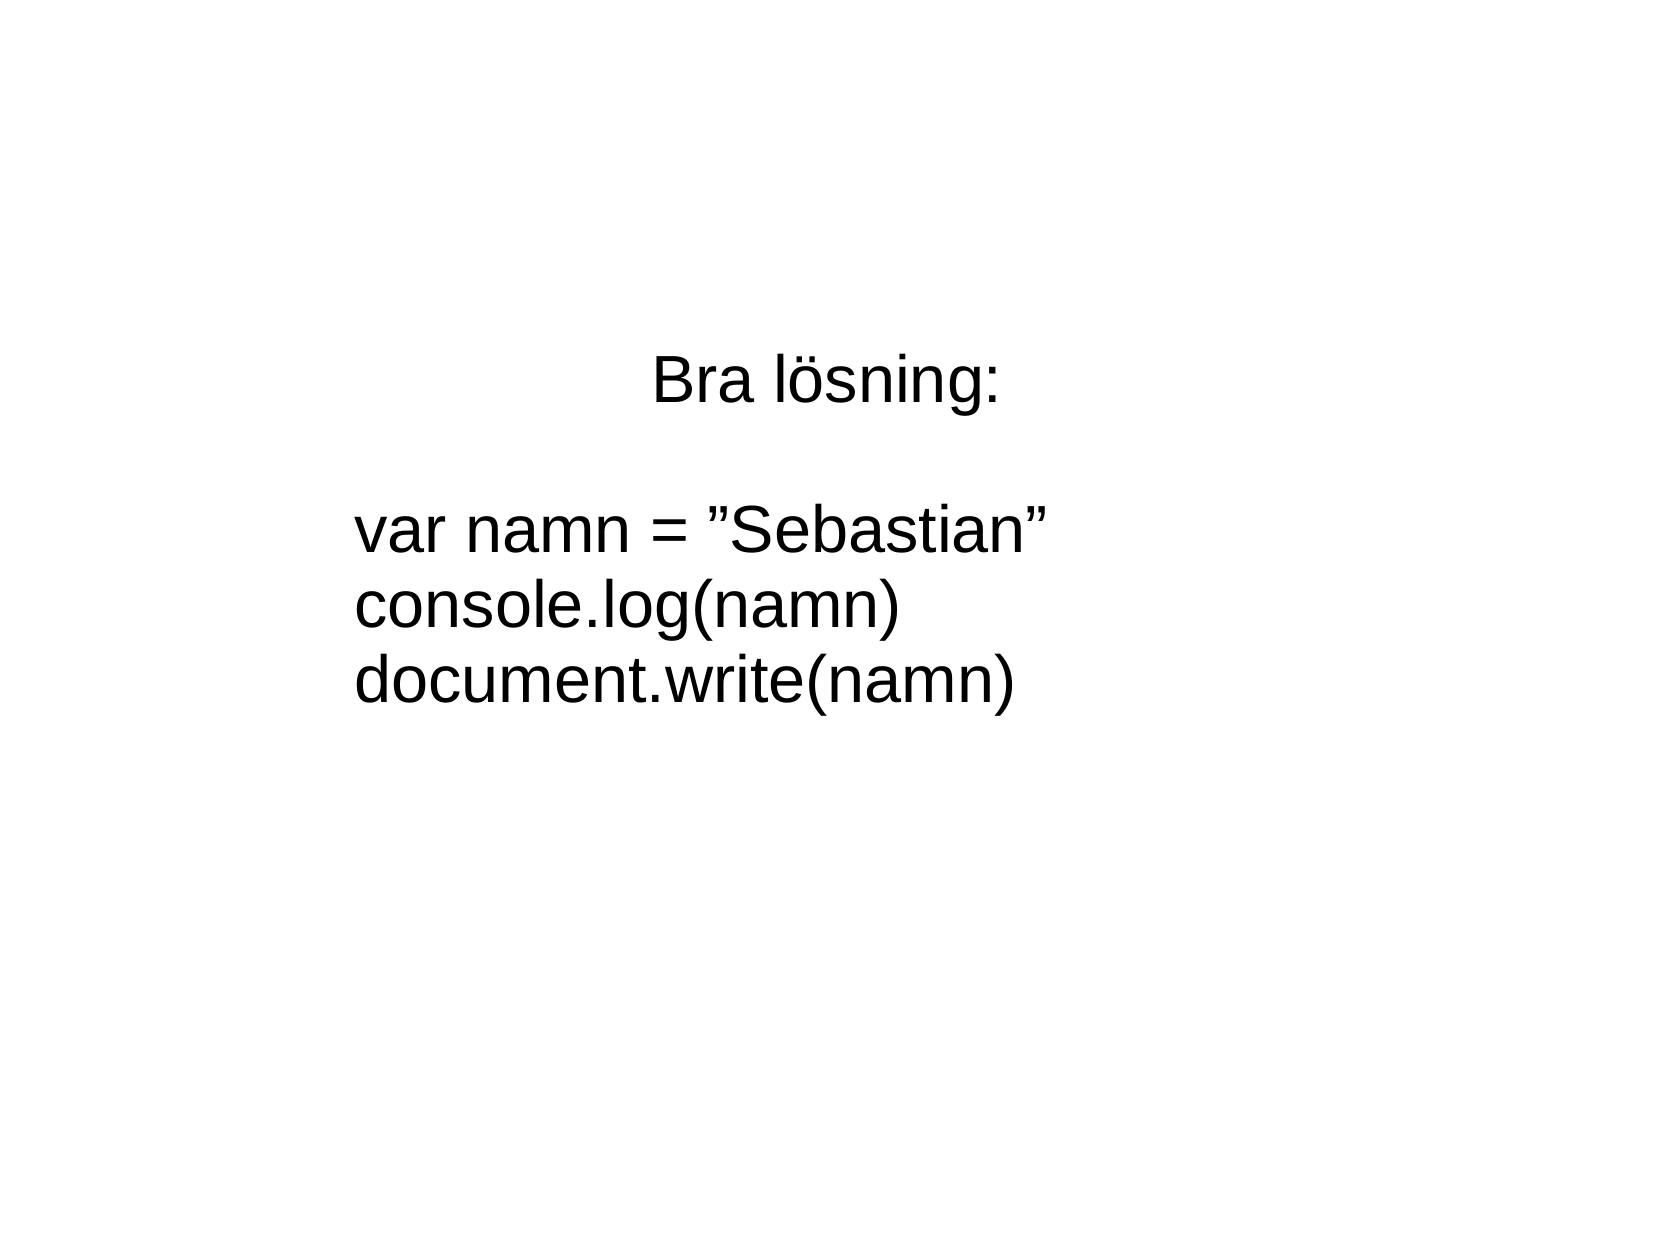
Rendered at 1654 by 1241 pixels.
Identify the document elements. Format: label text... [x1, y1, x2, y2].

subtitle Bra lösning: var namn = ”Sebastian” console.log(namn) document.write(namn) [354, 342, 1300, 1010]
